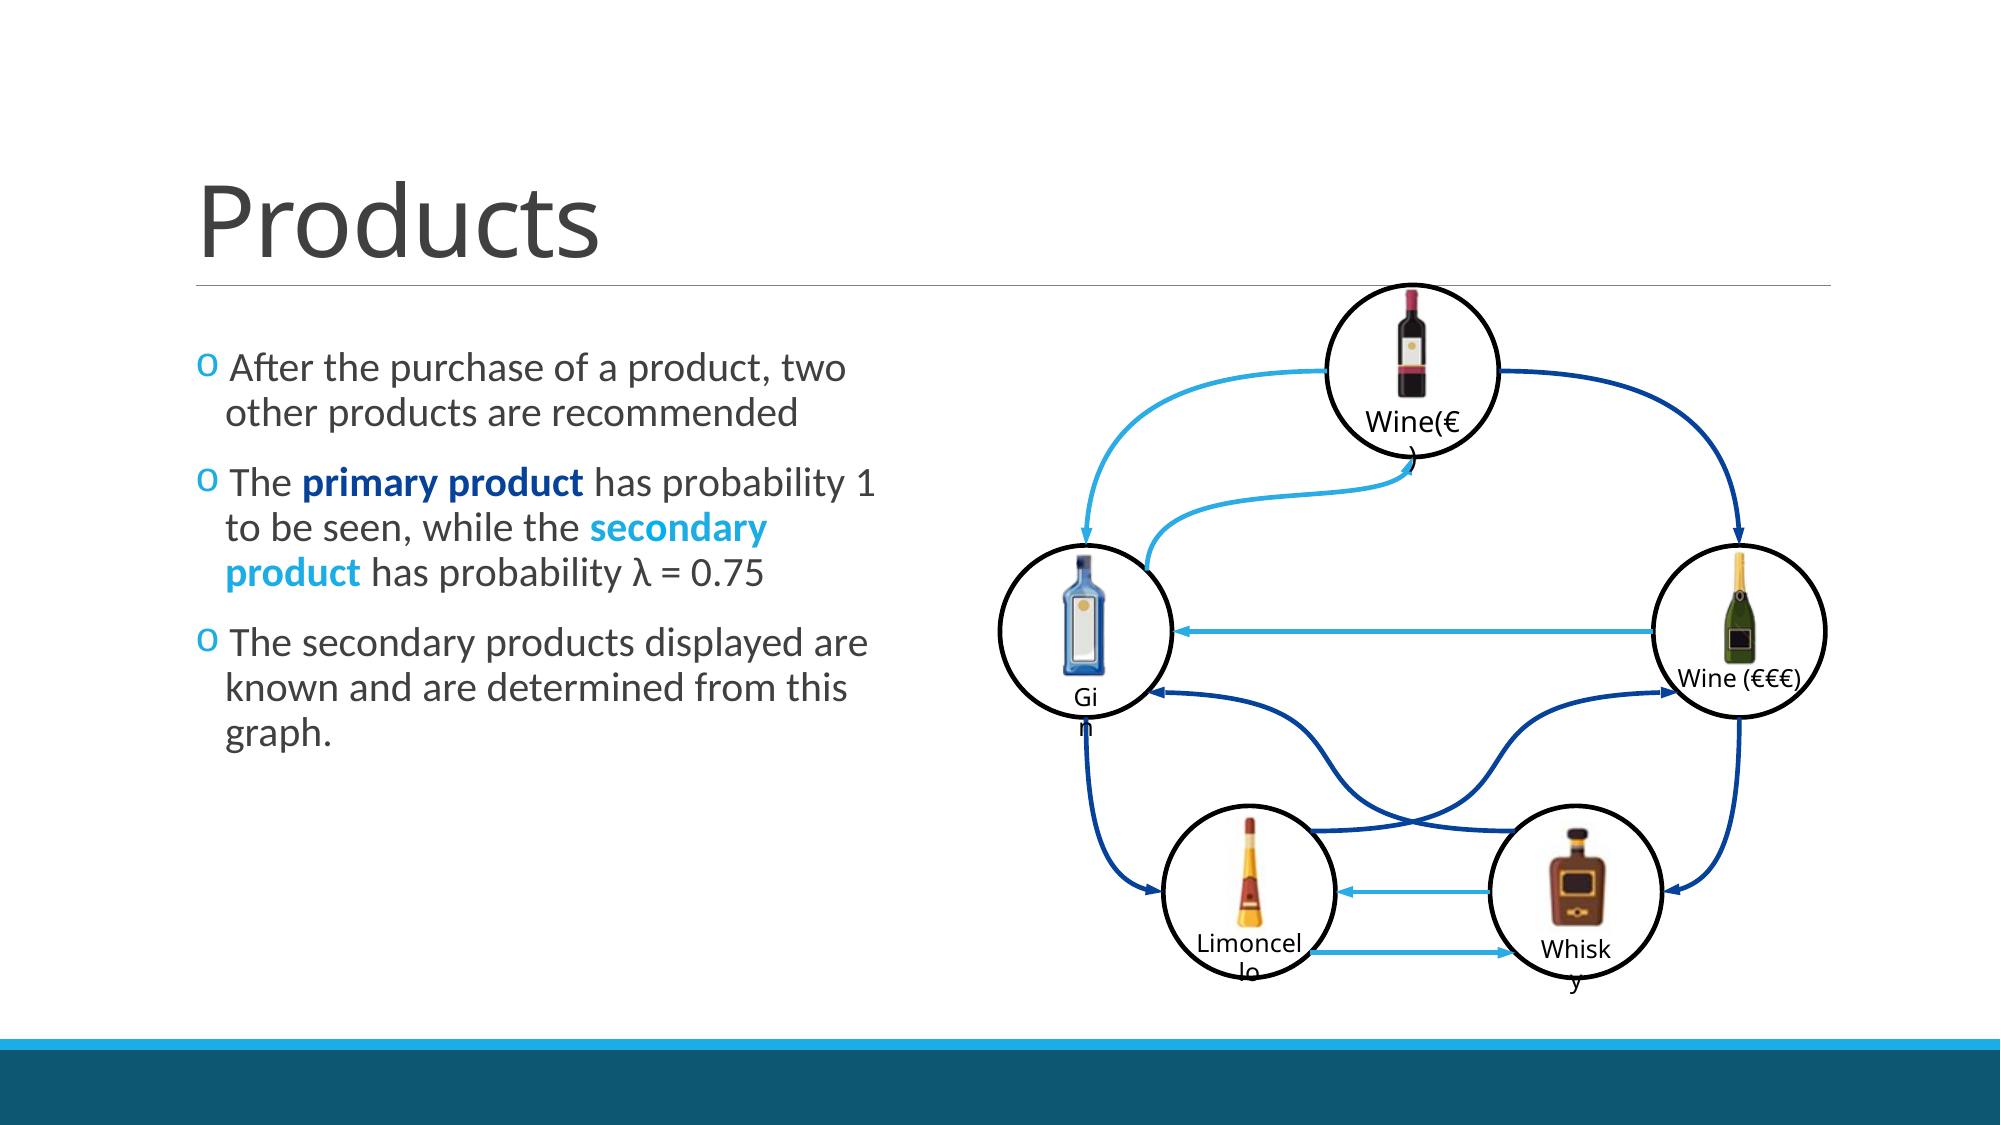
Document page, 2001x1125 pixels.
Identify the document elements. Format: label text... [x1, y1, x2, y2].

text_box Limoncello [1179, 919, 1320, 965]
picture [1536, 821, 1616, 926]
text_box After the purchase of a product, two other products are recommended The primary product has probability 1 to be seen, while the secondary product has probability λ = 0.75 The secondary products displayed are known and are determined from this graph. [180, 338, 920, 776]
text_box Whisky [1521, 926, 1631, 972]
picture [1383, 288, 1443, 396]
picture [1055, 552, 1117, 673]
picture [1226, 809, 1273, 919]
picture [1713, 548, 1766, 654]
text_box Wine (€€€) [1658, 654, 1821, 700]
text_box Gin [1053, 673, 1119, 720]
text_box Wine(€) [1349, 396, 1476, 447]
title Products [180, 47, 1831, 286]
